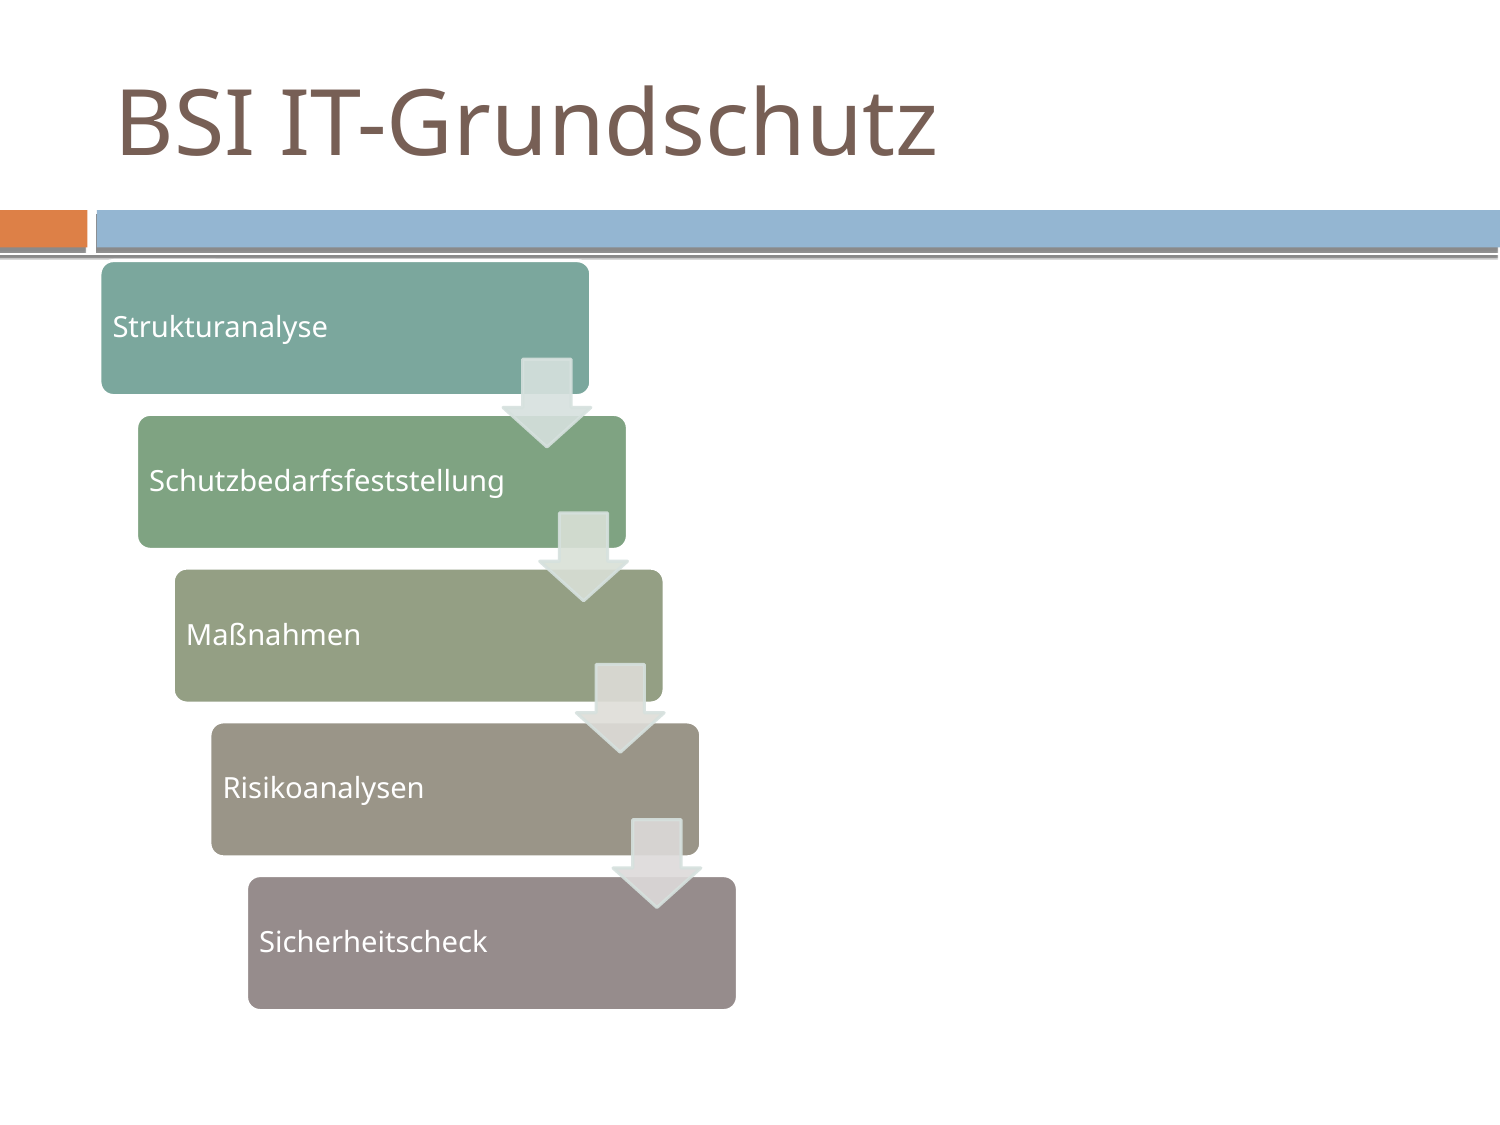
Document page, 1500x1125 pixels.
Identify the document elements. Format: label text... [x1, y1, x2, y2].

text_box [503, 359, 591, 447]
text_box Sicherheitscheck [246, 875, 738, 1011]
title BSI IT-Grundschutz [99, 37, 1438, 200]
text_box Risikoanalysen [209, 721, 701, 857]
text_box Maßnahmen [173, 568, 665, 704]
text_box [539, 513, 628, 601]
text_box [613, 819, 701, 908]
text_box [576, 664, 665, 753]
text_box Schutzbedarfsfeststellung [136, 414, 628, 550]
text_box Strukturanalyse [99, 260, 591, 396]
